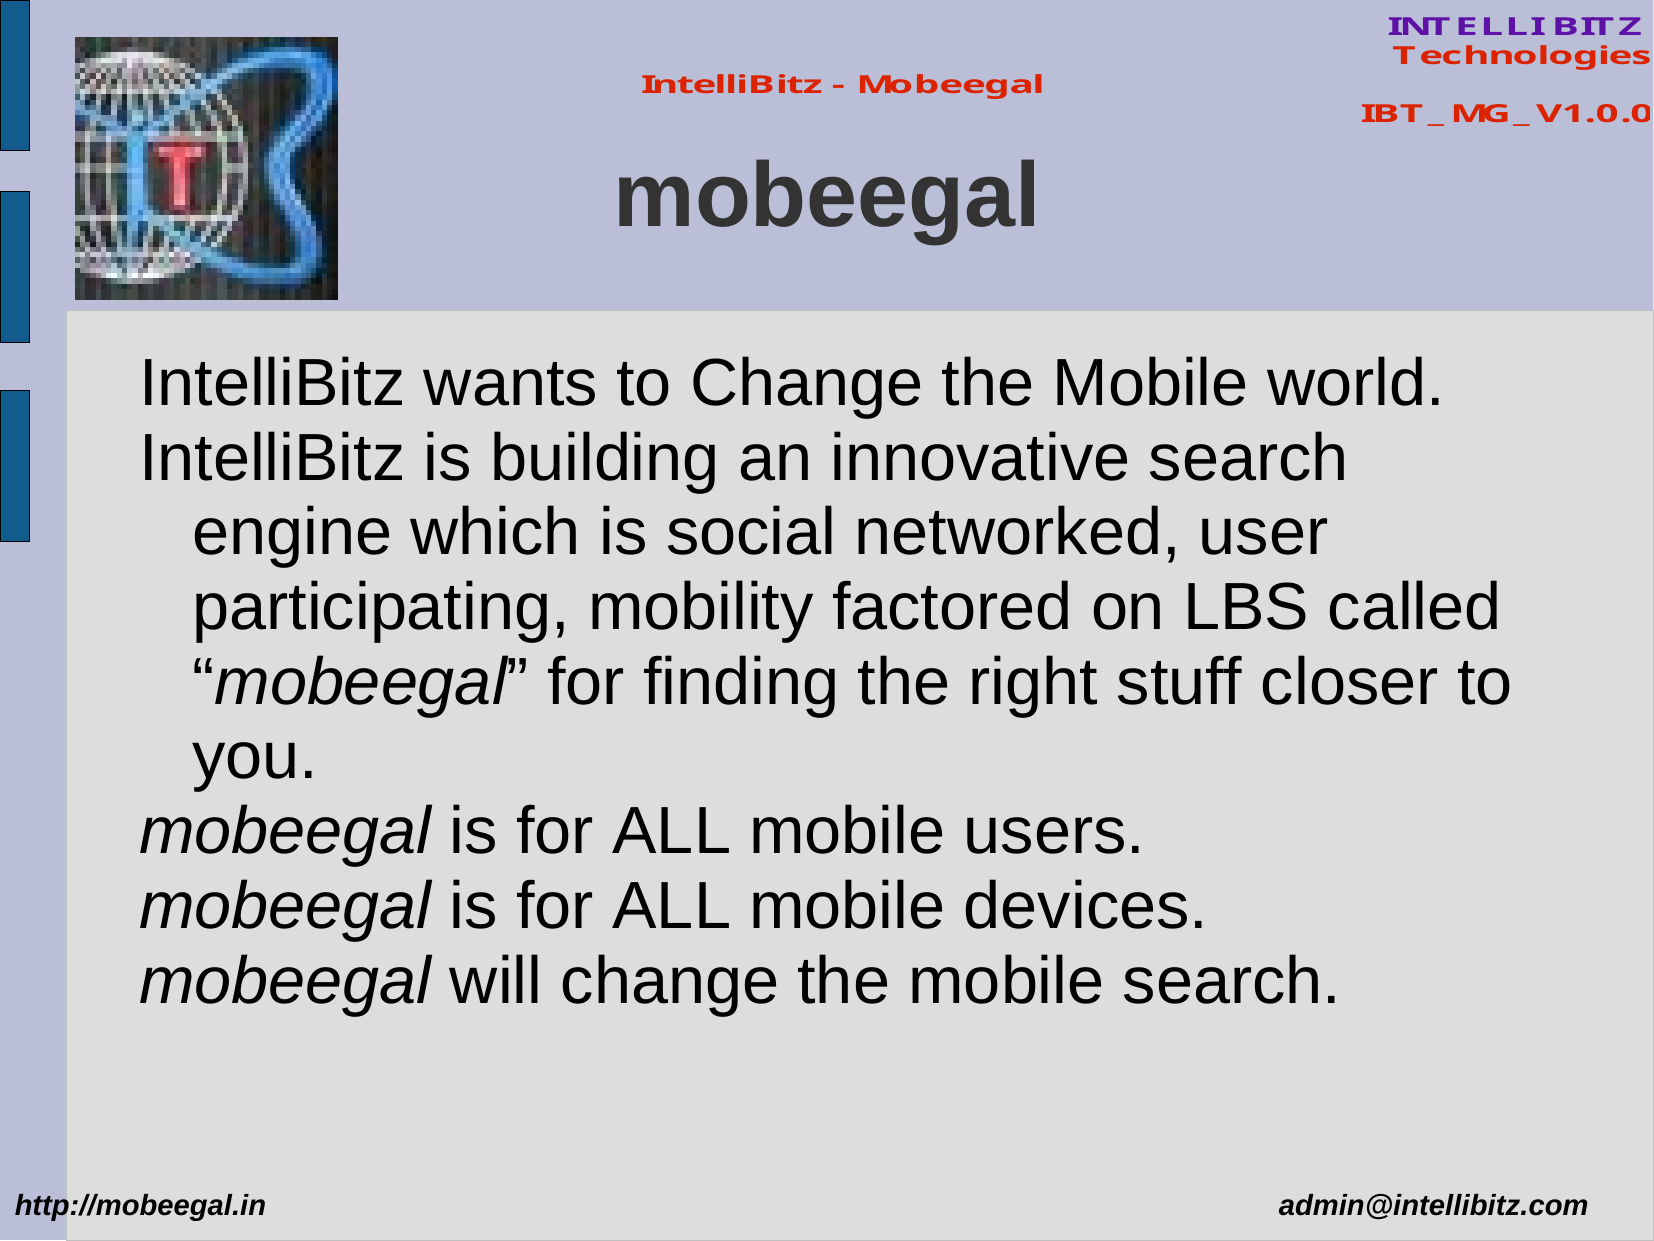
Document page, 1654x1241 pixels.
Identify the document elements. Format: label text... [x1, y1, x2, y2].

picture [75, 37, 338, 301]
text_box http://mobeegal.in admin@intellibitz.com [0, 1181, 1651, 1234]
list IntelliBitz wants to Change the Mobile world. IntelliBitz is building an innovative search engine which is social networked, user participating, mobility factored on LBS called “mobeegal” for finding the right stuff closer to you. mobeegal is for ALL mobile users. mobeegal is for ALL mobile devices. mobeegal will change the mobile search. [121, 344, 1534, 1112]
chart [28, 12, 1651, 188]
title mobeegal [338, 91, 1534, 299]
